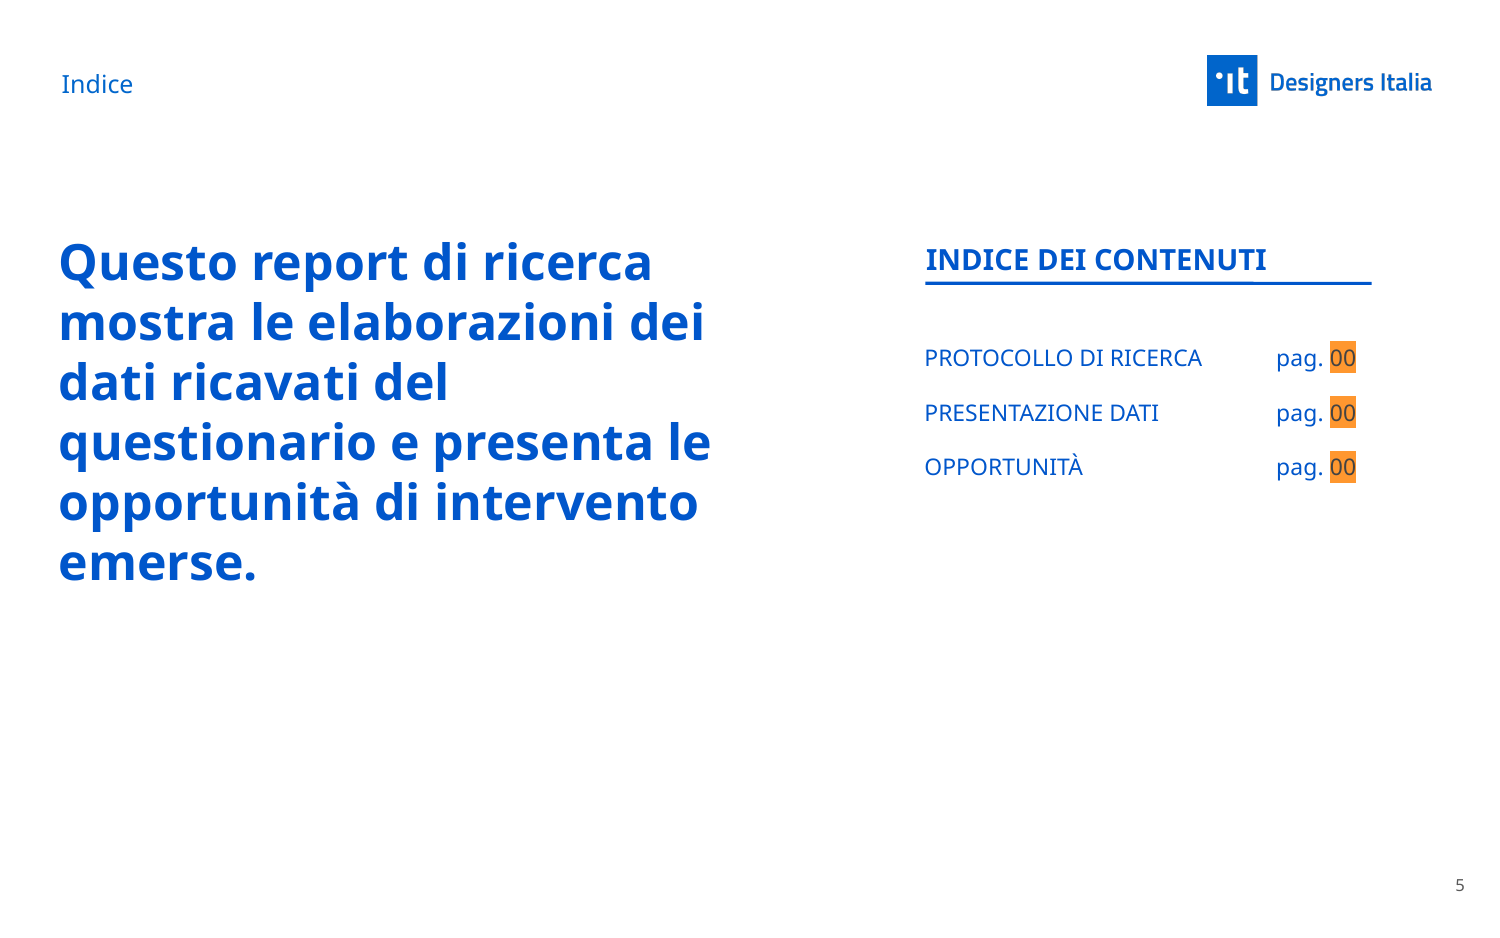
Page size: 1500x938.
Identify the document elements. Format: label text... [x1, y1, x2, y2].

slide_number <number> [1389, 849, 1480, 922]
text_box Indice [46, 58, 684, 110]
text_box INDICE DEI CONTENUTI [911, 226, 1358, 278]
text_box PROTOCOLLO DI RICERCA PRESENTAZIONE DATI OPPORTUNITÀ [909, 300, 1261, 820]
text_box Questo report di ricerca mostra le elaborazioni dei dati ricavati del questionario e presenta le opportunità di intervento emerse. [43, 215, 756, 360]
text_box pag. 00 pag. 00 pag. 00 [1261, 300, 1373, 820]
picture [1207, 55, 1445, 106]
